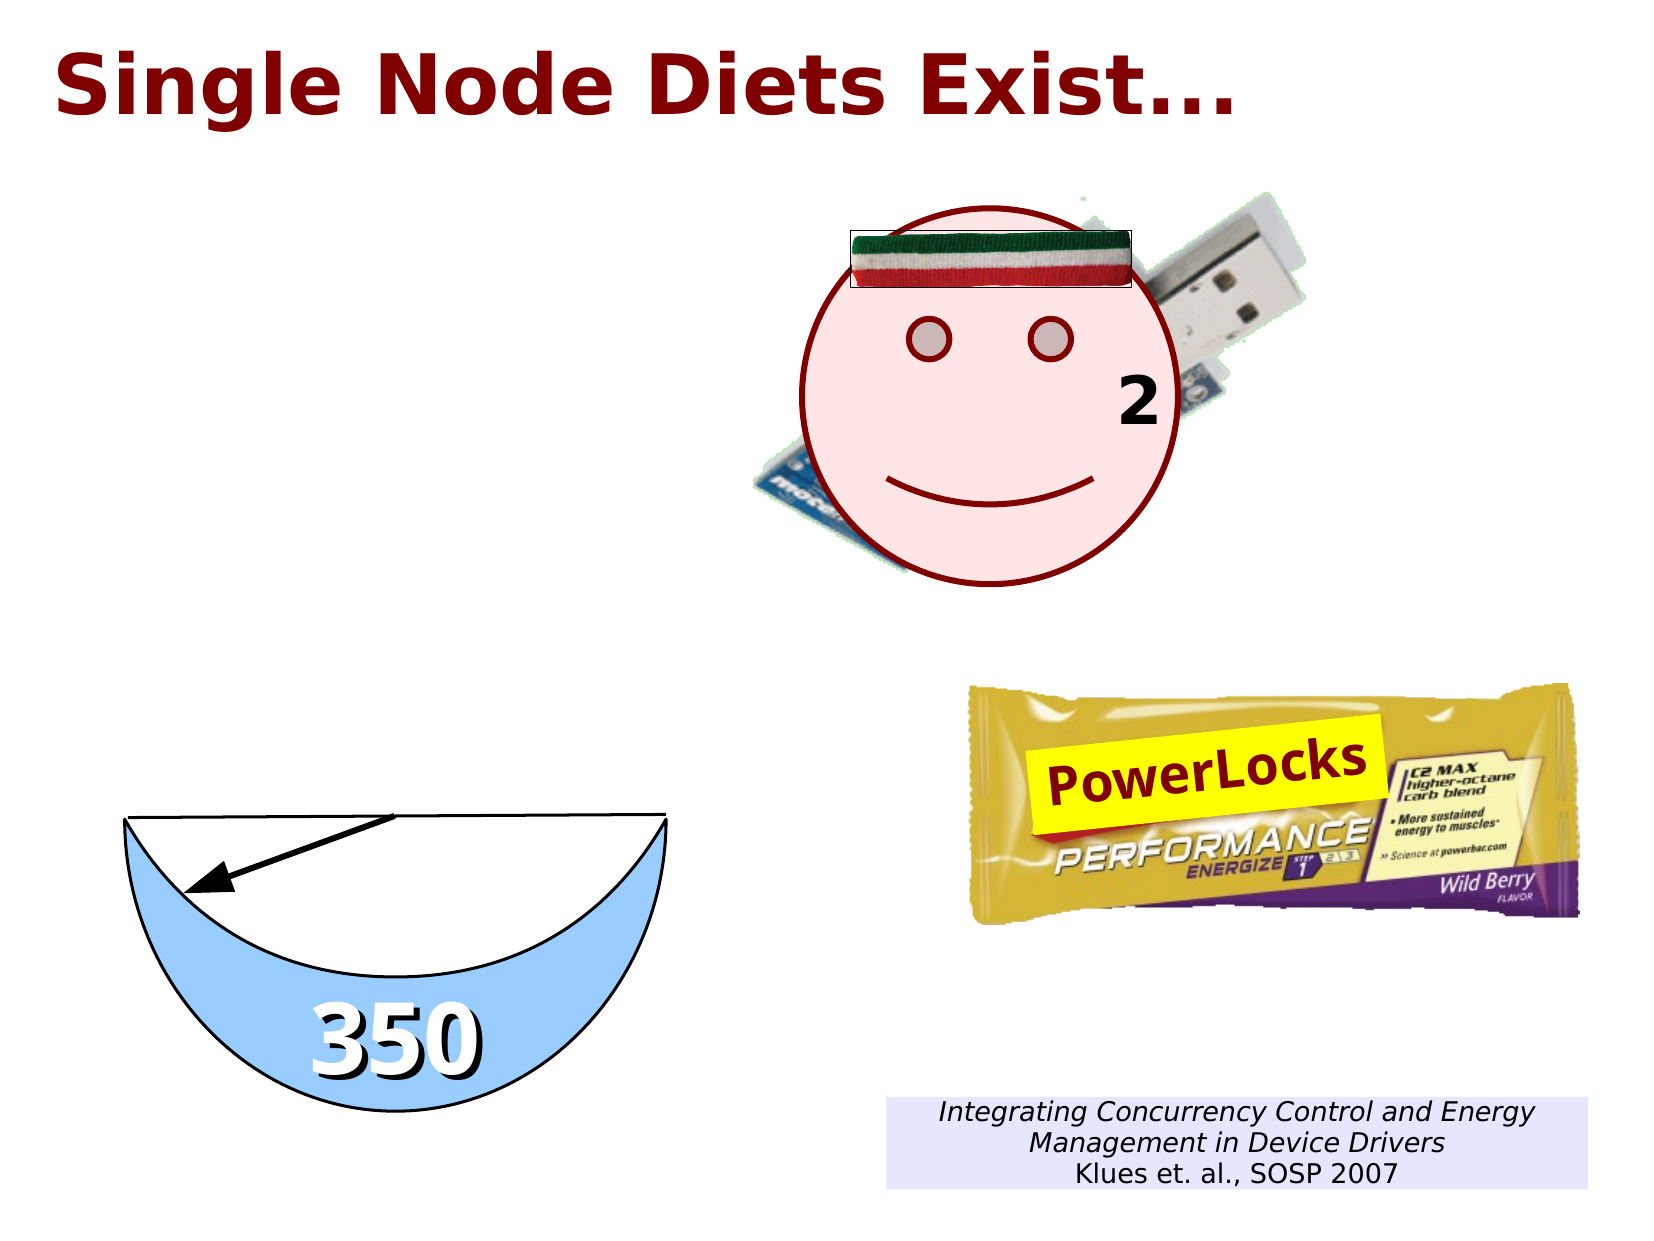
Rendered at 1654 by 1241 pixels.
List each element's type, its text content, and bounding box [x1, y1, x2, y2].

text_box [292, 1089, 499, 1112]
text_box 350 [233, 959, 558, 1089]
text_box PowerLocks [1025, 713, 1390, 836]
picture [967, 683, 1580, 925]
picture [752, 190, 1307, 574]
text_box Integrating Concurrency Control and Energy Management in Device Drivers Klues et. al., SOSP 2007 [886, 1096, 1588, 1190]
text_box [124, 819, 286, 1053]
text_box [505, 819, 667, 1053]
text_box 2 [1101, 355, 1152, 449]
title Single Node Diets Exist... [52, 0, 1654, 173]
text_box [902, 208, 1078, 230]
text_box [802, 270, 1178, 585]
